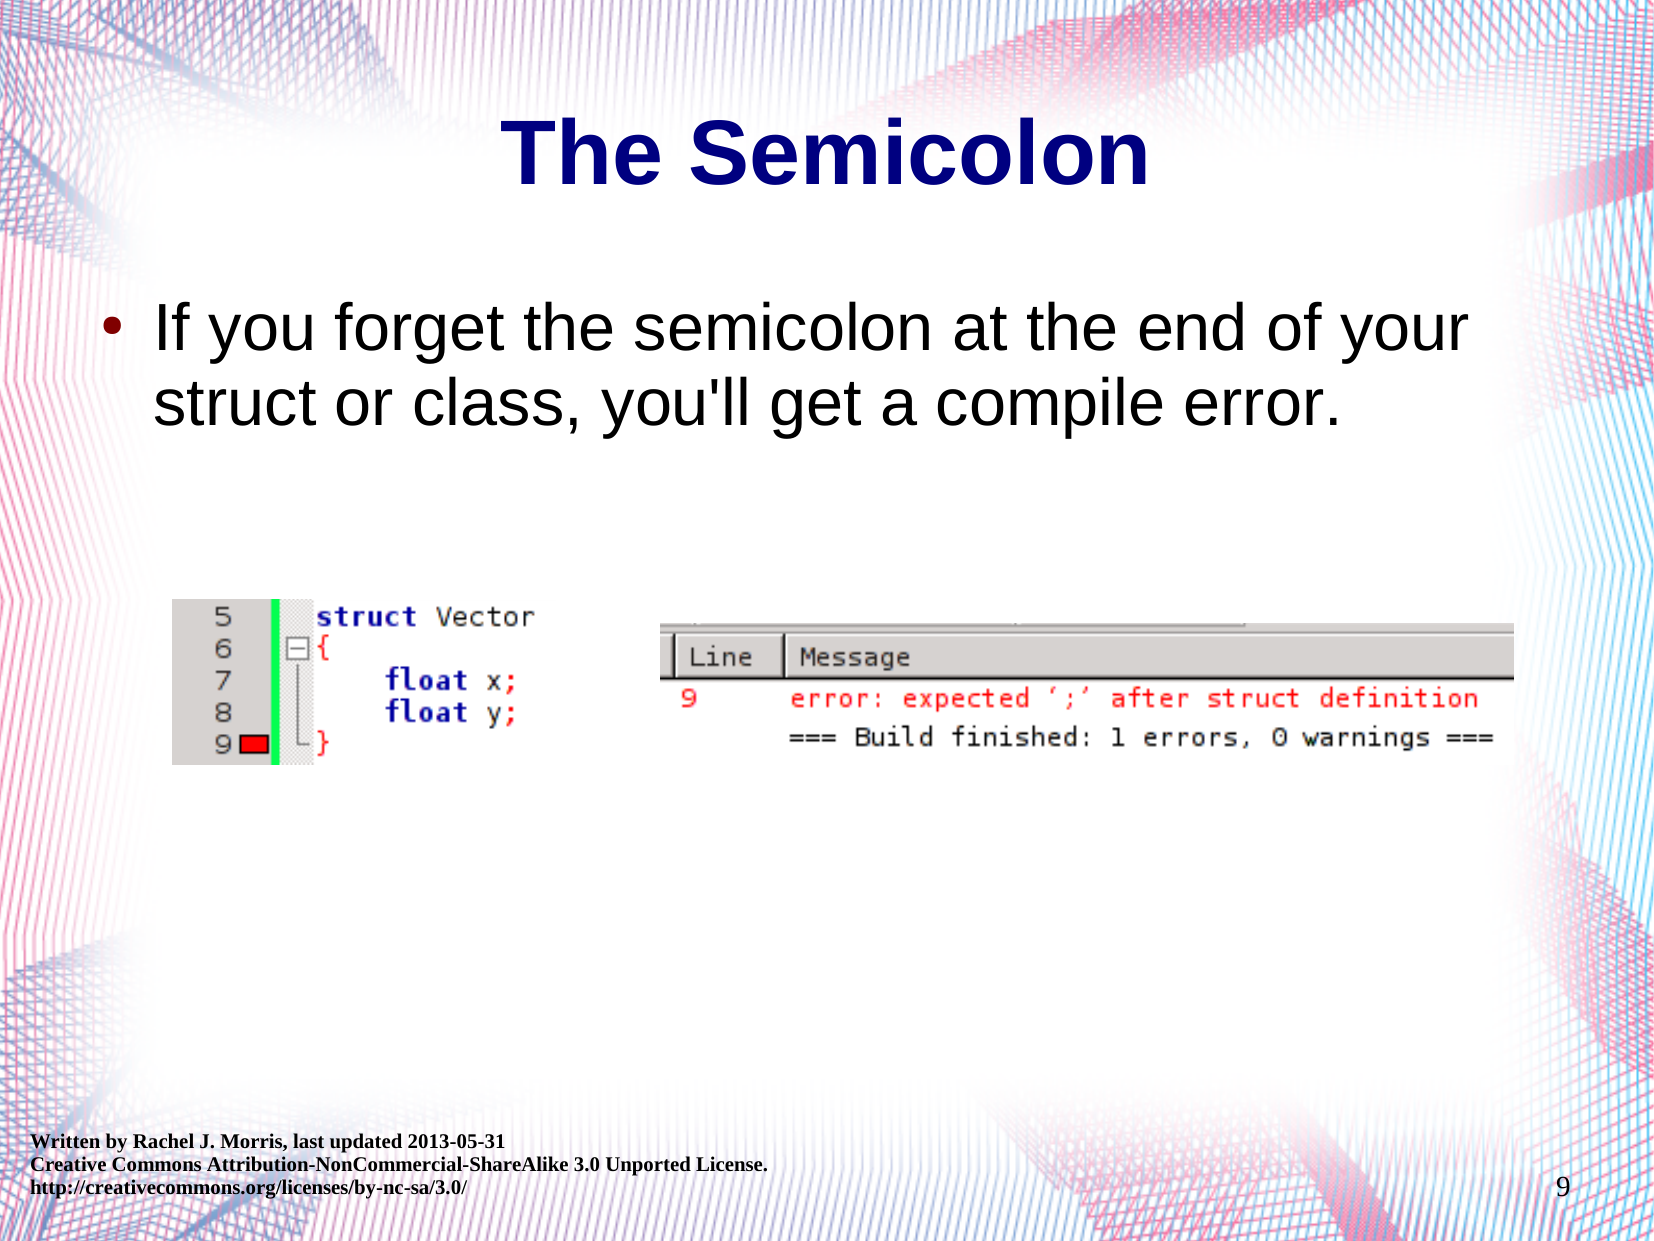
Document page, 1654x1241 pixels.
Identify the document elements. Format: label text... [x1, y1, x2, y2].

title The Semicolon [82, 49, 1571, 257]
list If you forget the semicolon at the end of your struct or class, you'll get a compile error. [82, 290, 1571, 440]
picture [0, 0, 1654, 1241]
